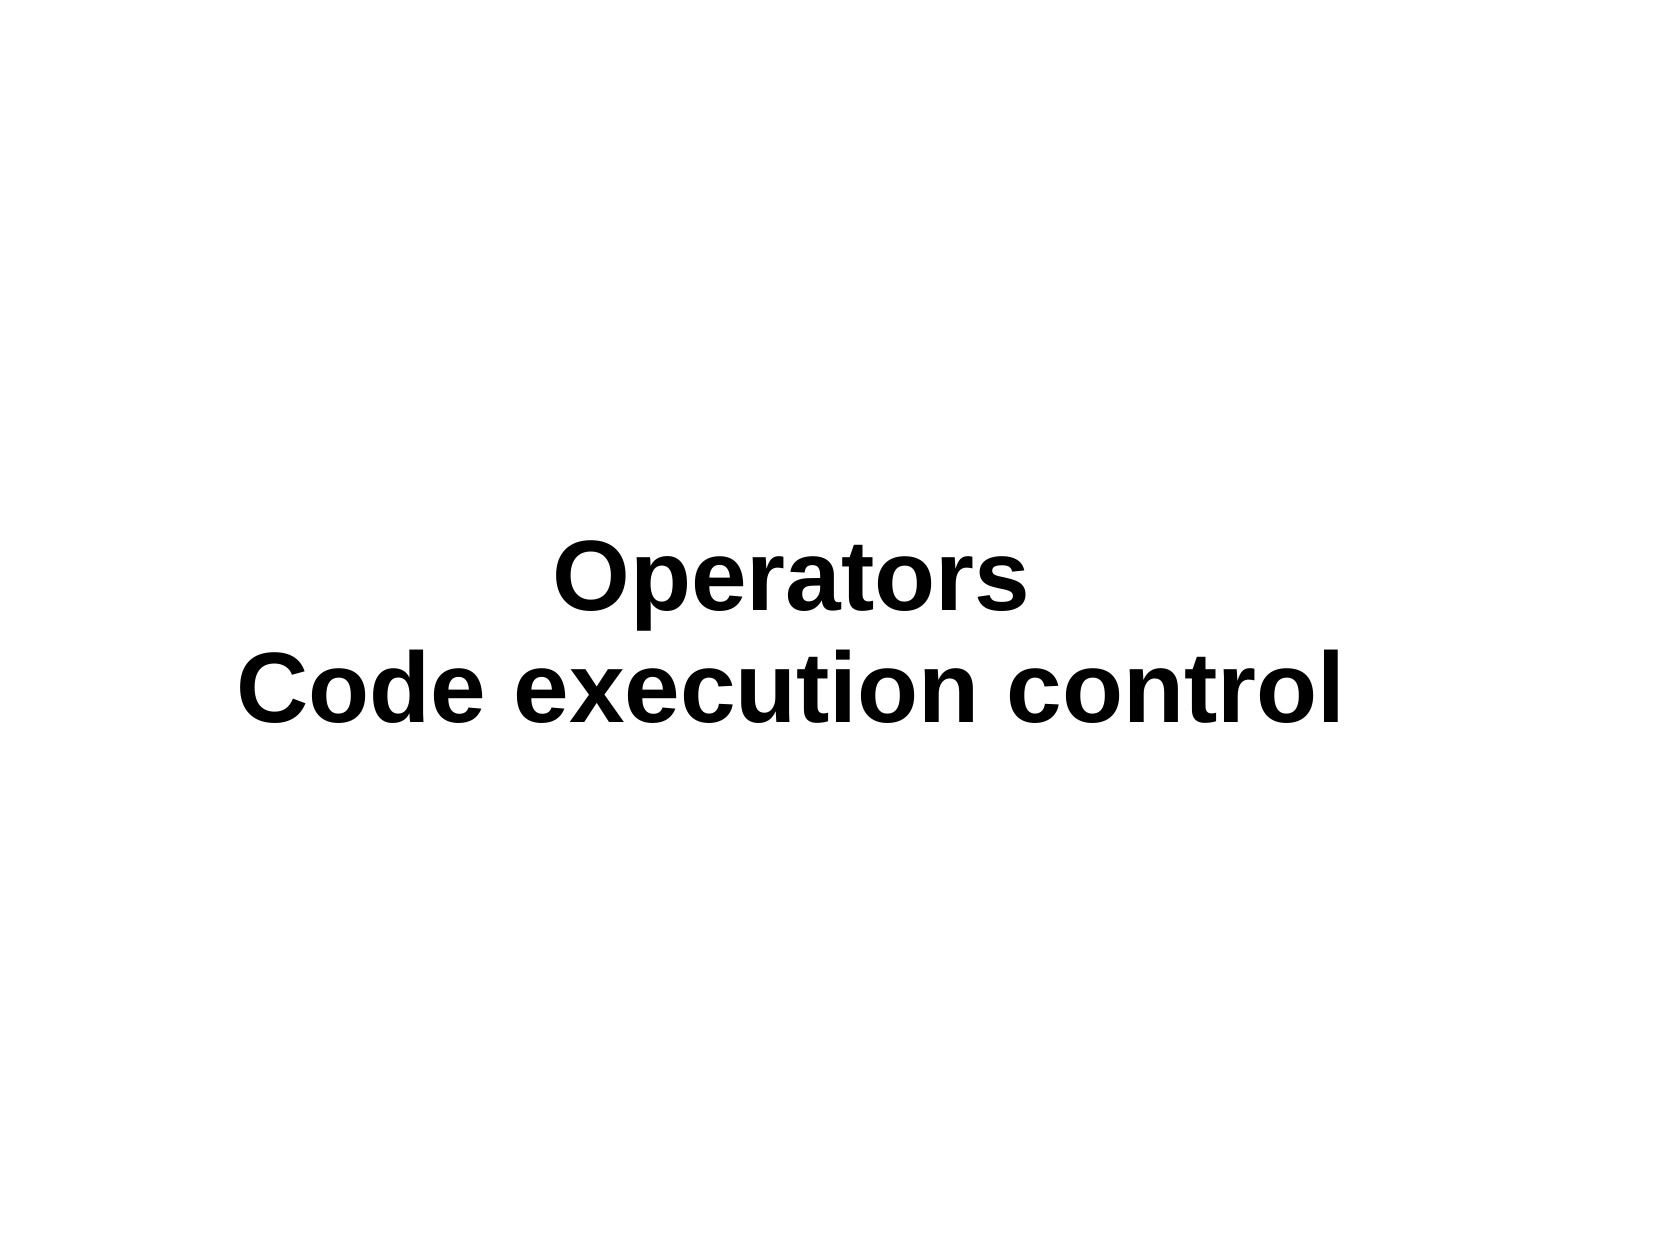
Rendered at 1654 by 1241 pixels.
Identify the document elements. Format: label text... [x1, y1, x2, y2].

title Operators Code execution control [47, 519, 1536, 744]
